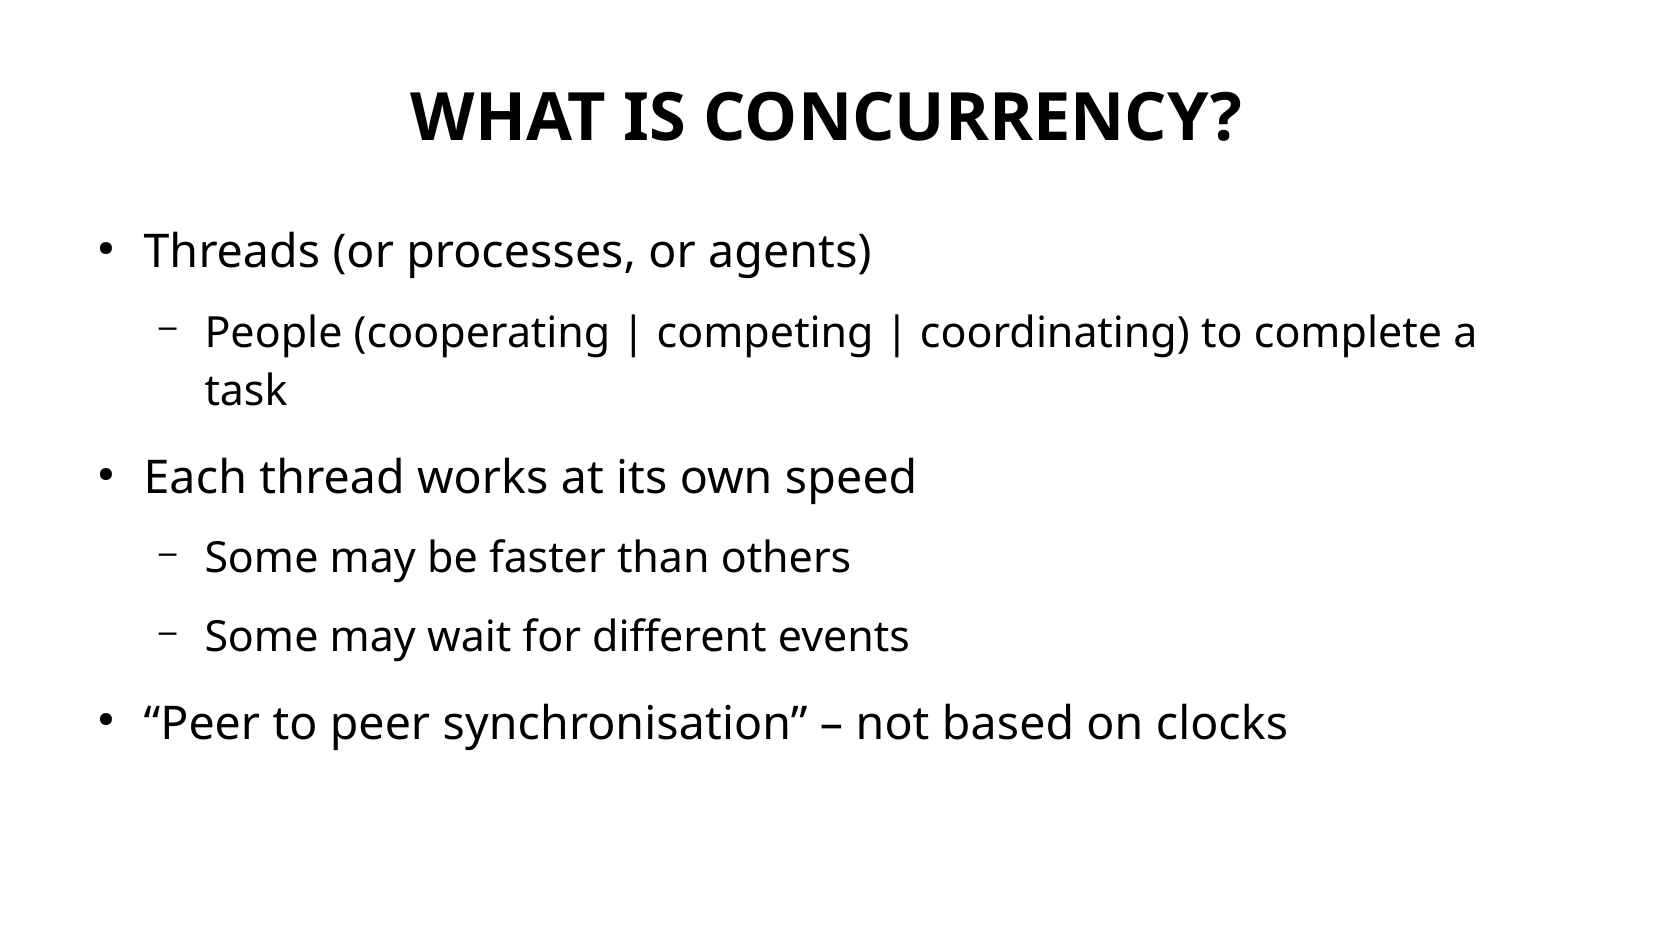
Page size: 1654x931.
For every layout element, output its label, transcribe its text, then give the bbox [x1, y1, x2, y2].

title WHAT IS CONCURRENCY? [82, 36, 1571, 193]
list Threads (or processes, or agents) People (cooperating | competing | coordinating) to complete a task Each thread works at its own speed Some may be faster than others Some may wait for different events “Peer to peer synchronisation” – not based on clocks [82, 217, 1571, 757]
